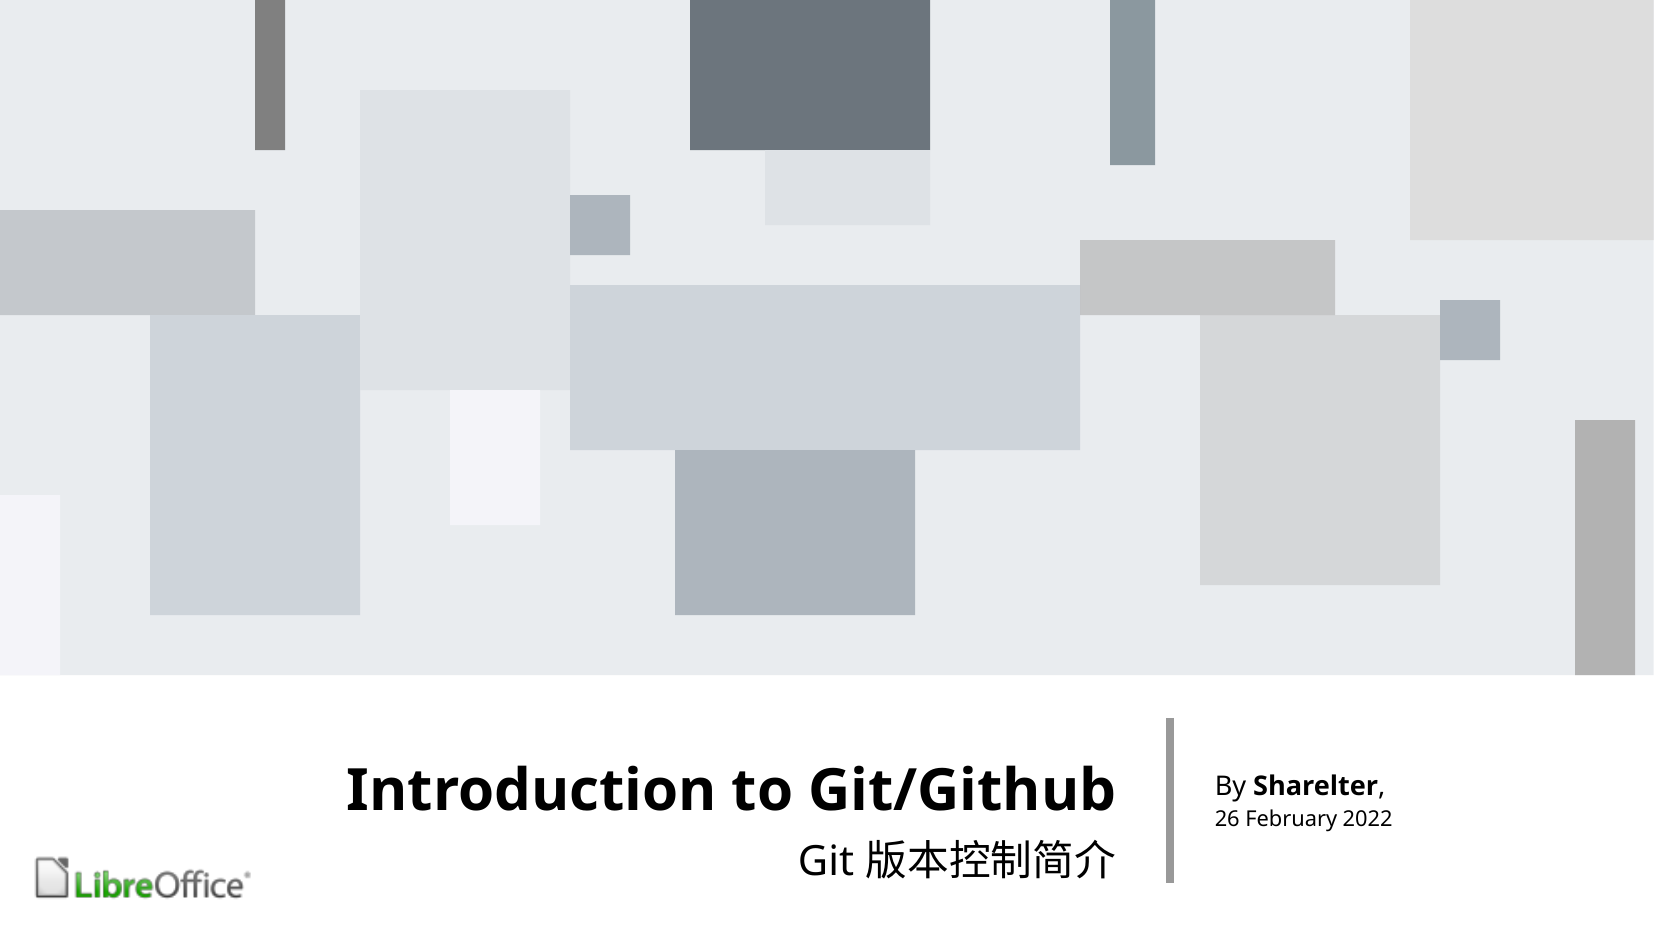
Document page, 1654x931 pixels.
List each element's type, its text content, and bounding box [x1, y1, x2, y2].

text_box Introduction to Git/Github Git版本控制简介 [300, 740, 1131, 901]
text_box By Sharelter, 26 February 2022 [1200, 759, 1591, 841]
picture [30, 852, 256, 903]
